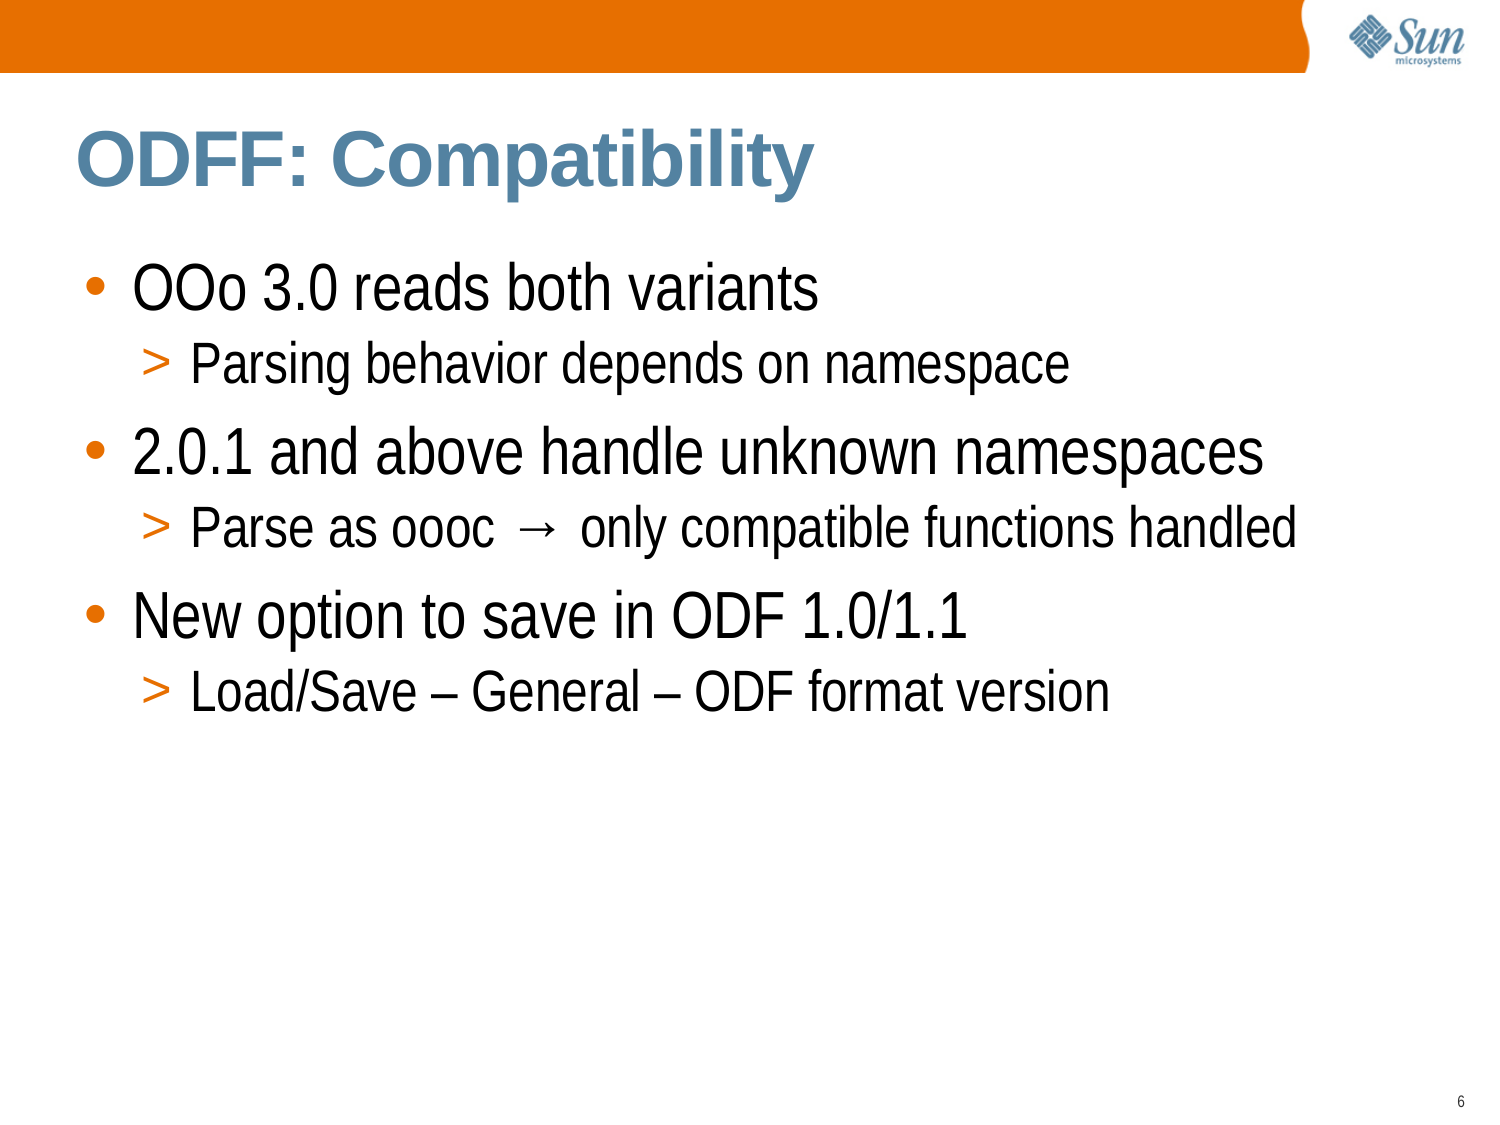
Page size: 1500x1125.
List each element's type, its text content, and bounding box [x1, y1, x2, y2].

picture [0, 0, 1500, 73]
title ODFF: Compatibility [75, 123, 1437, 227]
list OOo 3.0 reads both variants Parsing behavior depends on namespace 2.0.1 and above handle unknown namespaces Parse as oooc → only compatible functions handled New option to save in ODF 1.0/1.1 Load/Save – General – ODF format version [64, 258, 1401, 1062]
